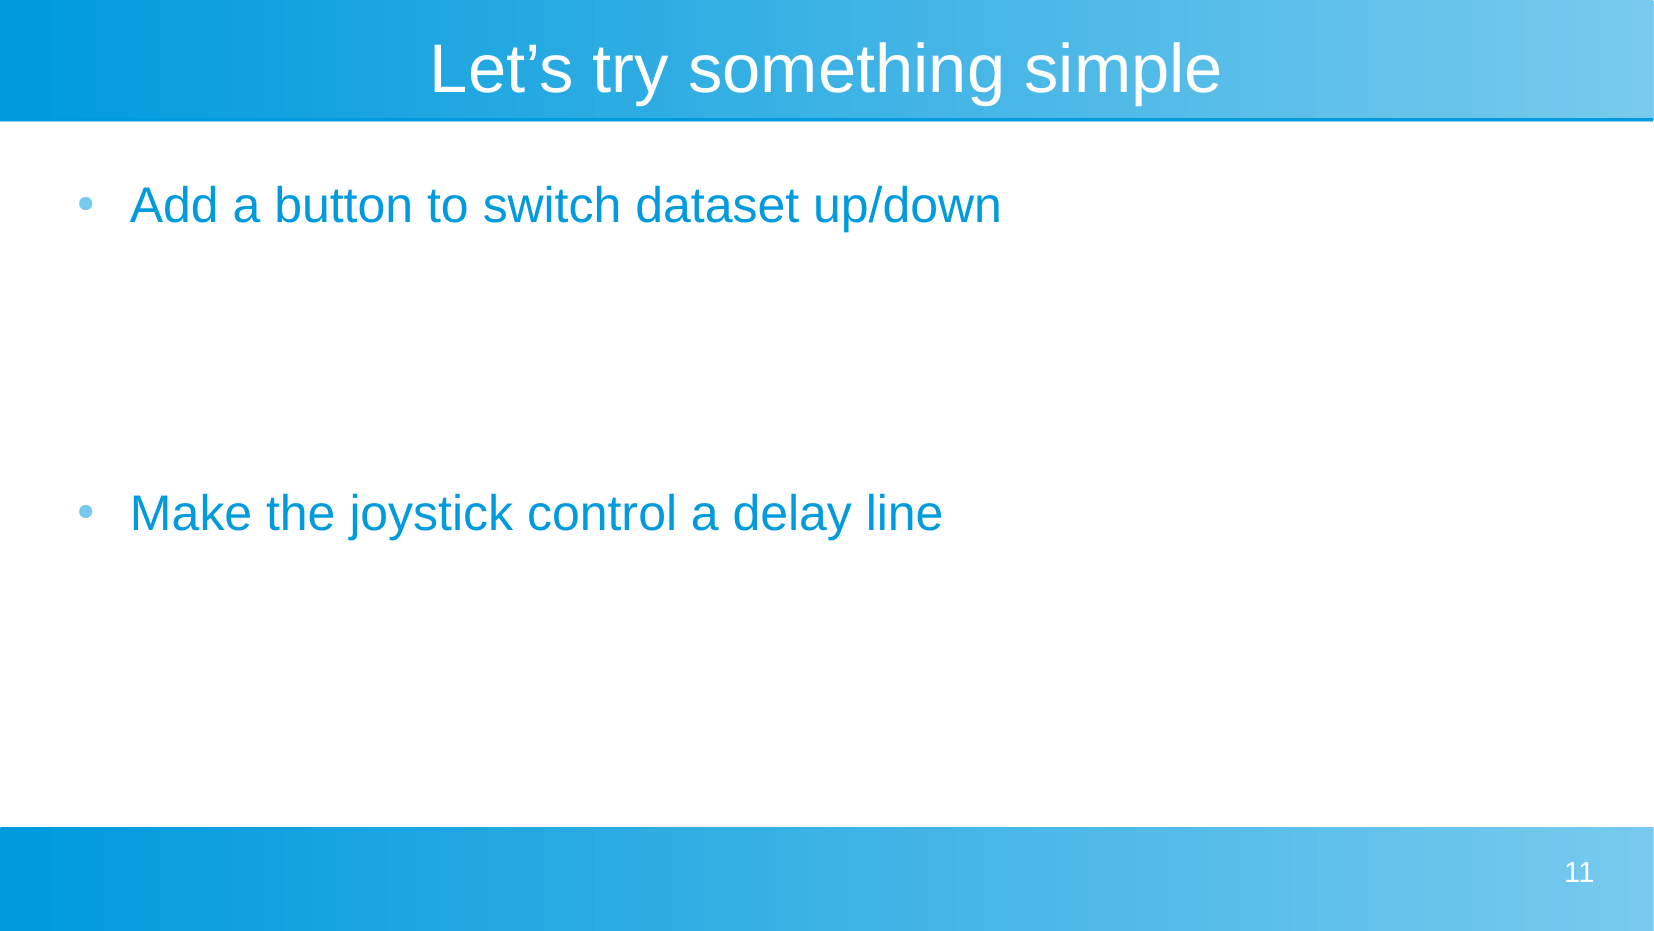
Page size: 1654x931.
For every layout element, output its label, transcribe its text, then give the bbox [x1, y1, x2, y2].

list Add a button to switch dataset up/down [59, 177, 1595, 459]
list Make the joystick control a delay line [59, 485, 1595, 768]
title Let’s try something simple [59, 29, 1595, 108]
